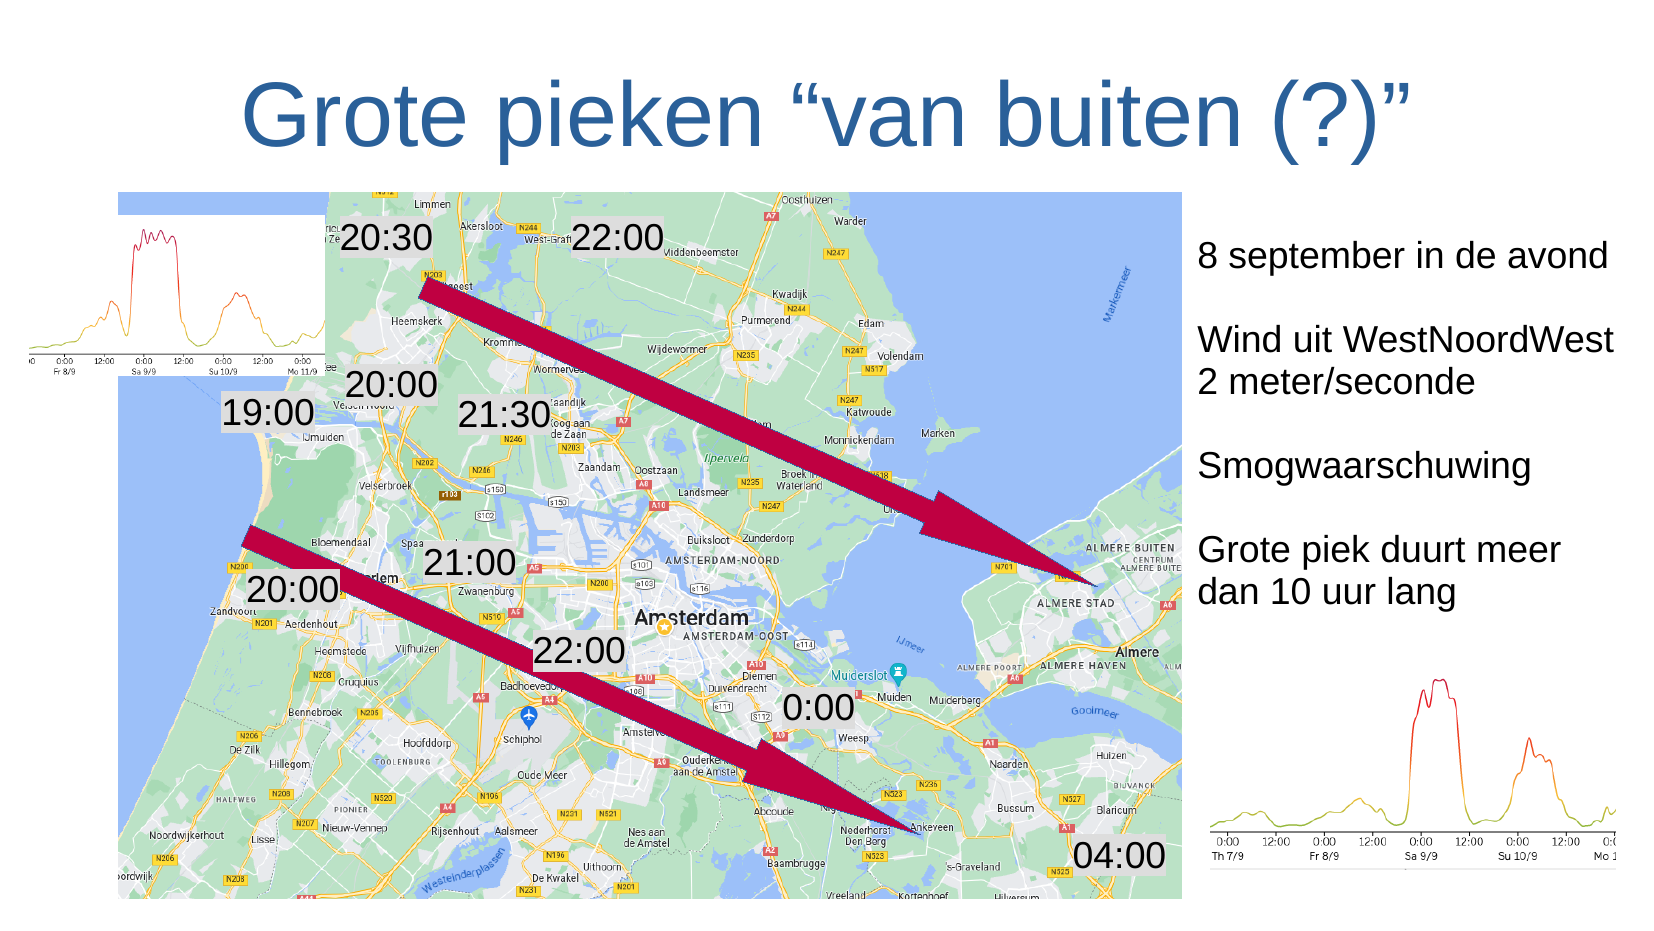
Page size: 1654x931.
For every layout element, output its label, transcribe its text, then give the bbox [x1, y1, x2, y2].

text_box 19:00 [206, 383, 330, 441]
text_box 20:00 [231, 561, 355, 618]
text_box 8 september in de avond Wind uit WestNoordWest 2 meter/seconde Smogwaarschuwing Grote piek duurt meer dan 10 uur lang [1182, 227, 1654, 621]
text_box [241, 524, 333, 561]
text_box [355, 570, 517, 669]
text_box 22:00 [517, 622, 641, 680]
text_box 20:30 [324, 208, 448, 266]
text_box 0:00 [767, 679, 871, 736]
text_box 21:30 [442, 386, 567, 443]
text_box 04:00 [1057, 826, 1182, 884]
picture [29, 193, 1182, 900]
text_box 21:00 [408, 533, 532, 591]
text_box 22:00 [556, 208, 680, 266]
picture [1210, 649, 1616, 870]
text_box [542, 680, 921, 835]
text_box [418, 276, 1098, 587]
title Grote pieken “van buiten (?)” [82, 37, 1571, 193]
text_box 20:00 [329, 356, 453, 414]
